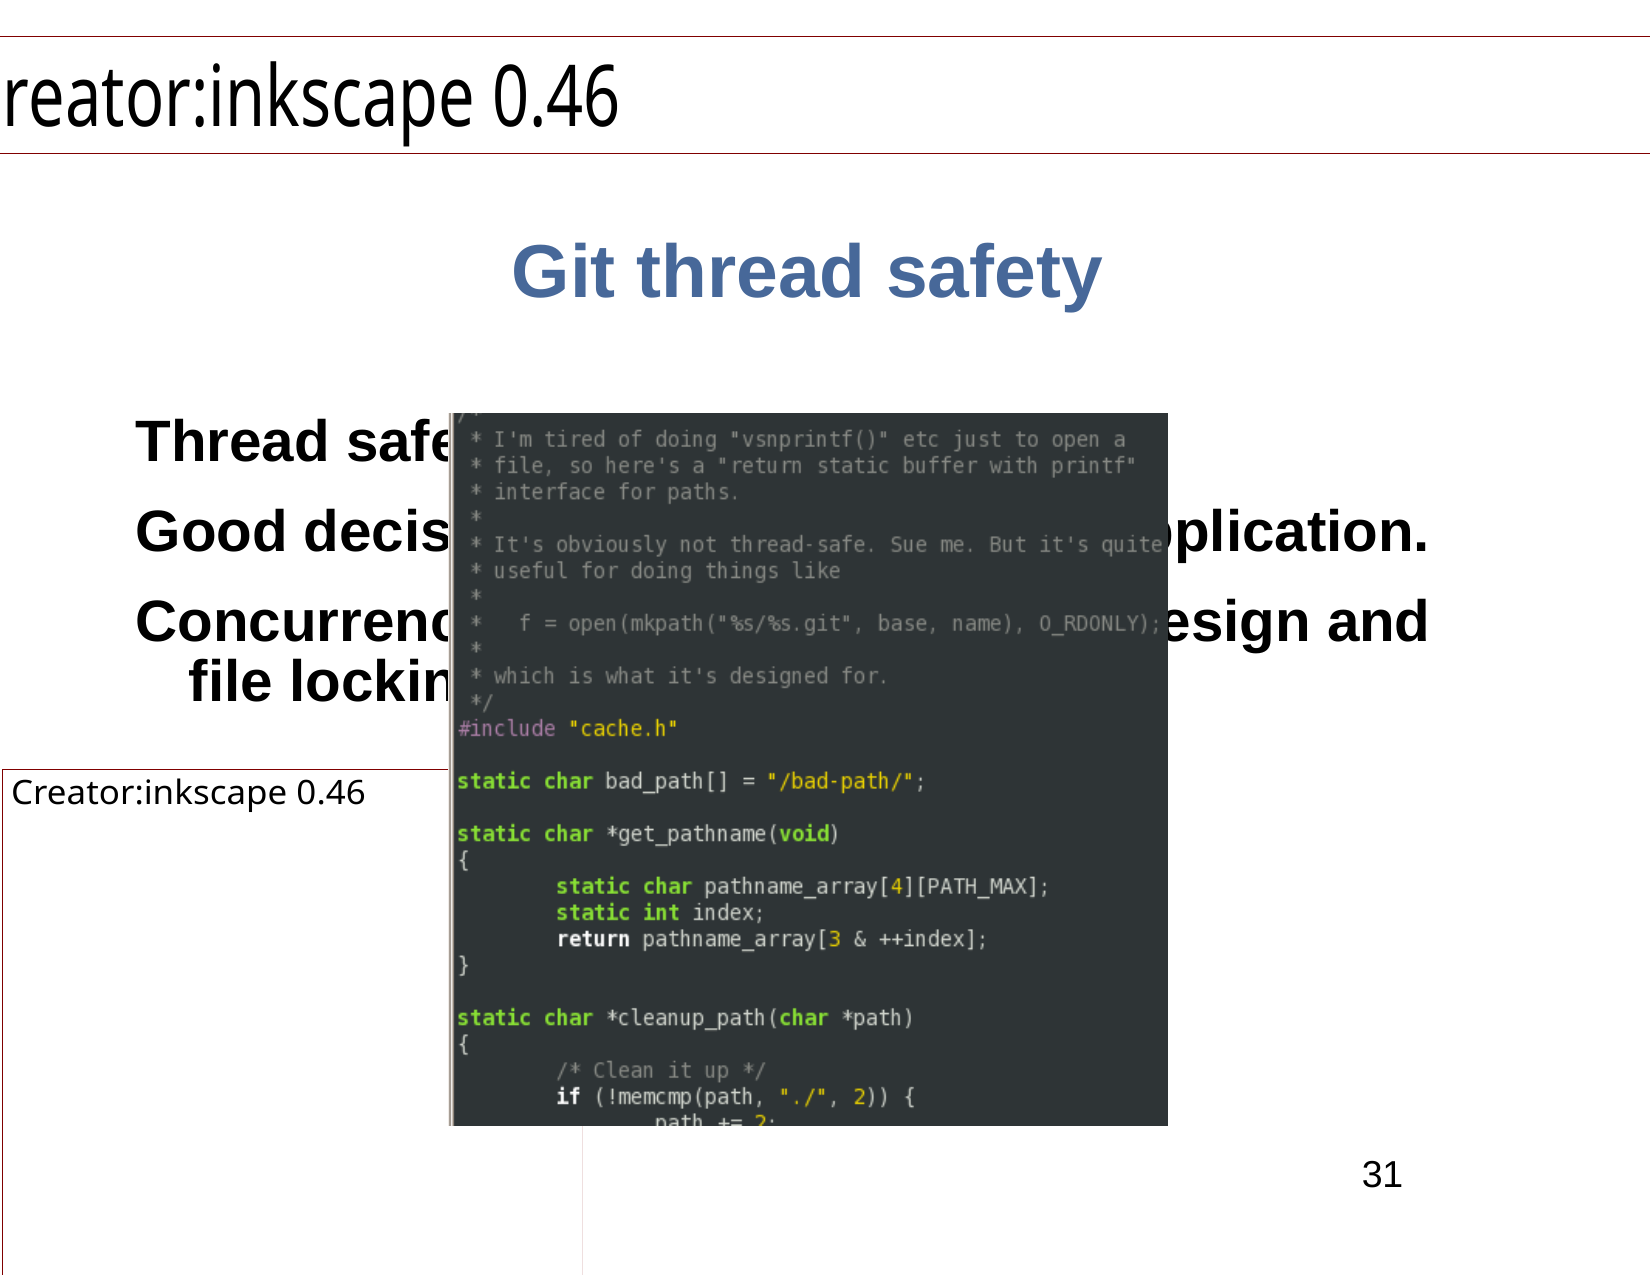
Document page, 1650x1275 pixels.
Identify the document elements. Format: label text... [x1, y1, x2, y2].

list Thread safety not considered in Git. Good decision for a command line application. Concurrency provided by larger git design and file locking. [1168, 413, 1498, 1126]
title Git thread safety [118, 177, 1498, 371]
picture [118, 413, 1168, 1126]
